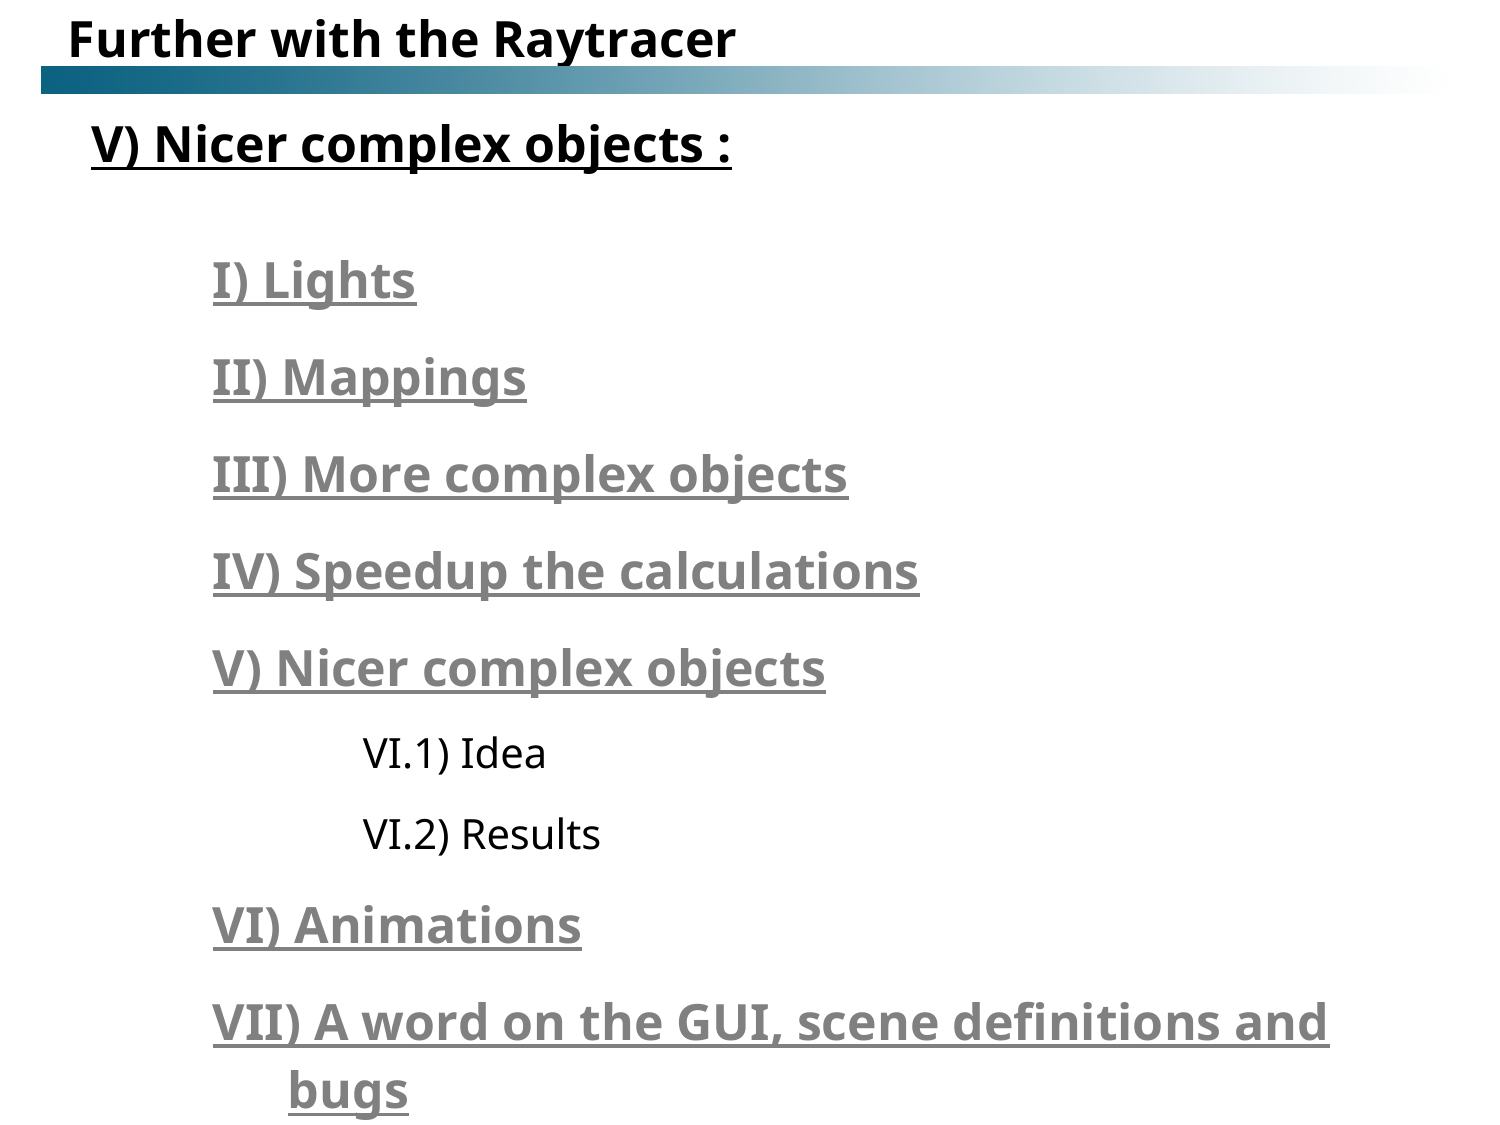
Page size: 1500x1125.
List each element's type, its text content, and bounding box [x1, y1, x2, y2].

picture [41, 66, 1471, 94]
text_box I) Lights II) Mappings III) More complex objects IV) Speedup the calculations V) Nicer complex objects VI.1) Idea VI.2) Results VI) Animations VII) A word on the GUI, scene definitions and bugs [198, 237, 1459, 1125]
text_box V) Nicer complex objects : [76, 101, 768, 186]
title Further with the Raytracer [53, 1, 859, 66]
